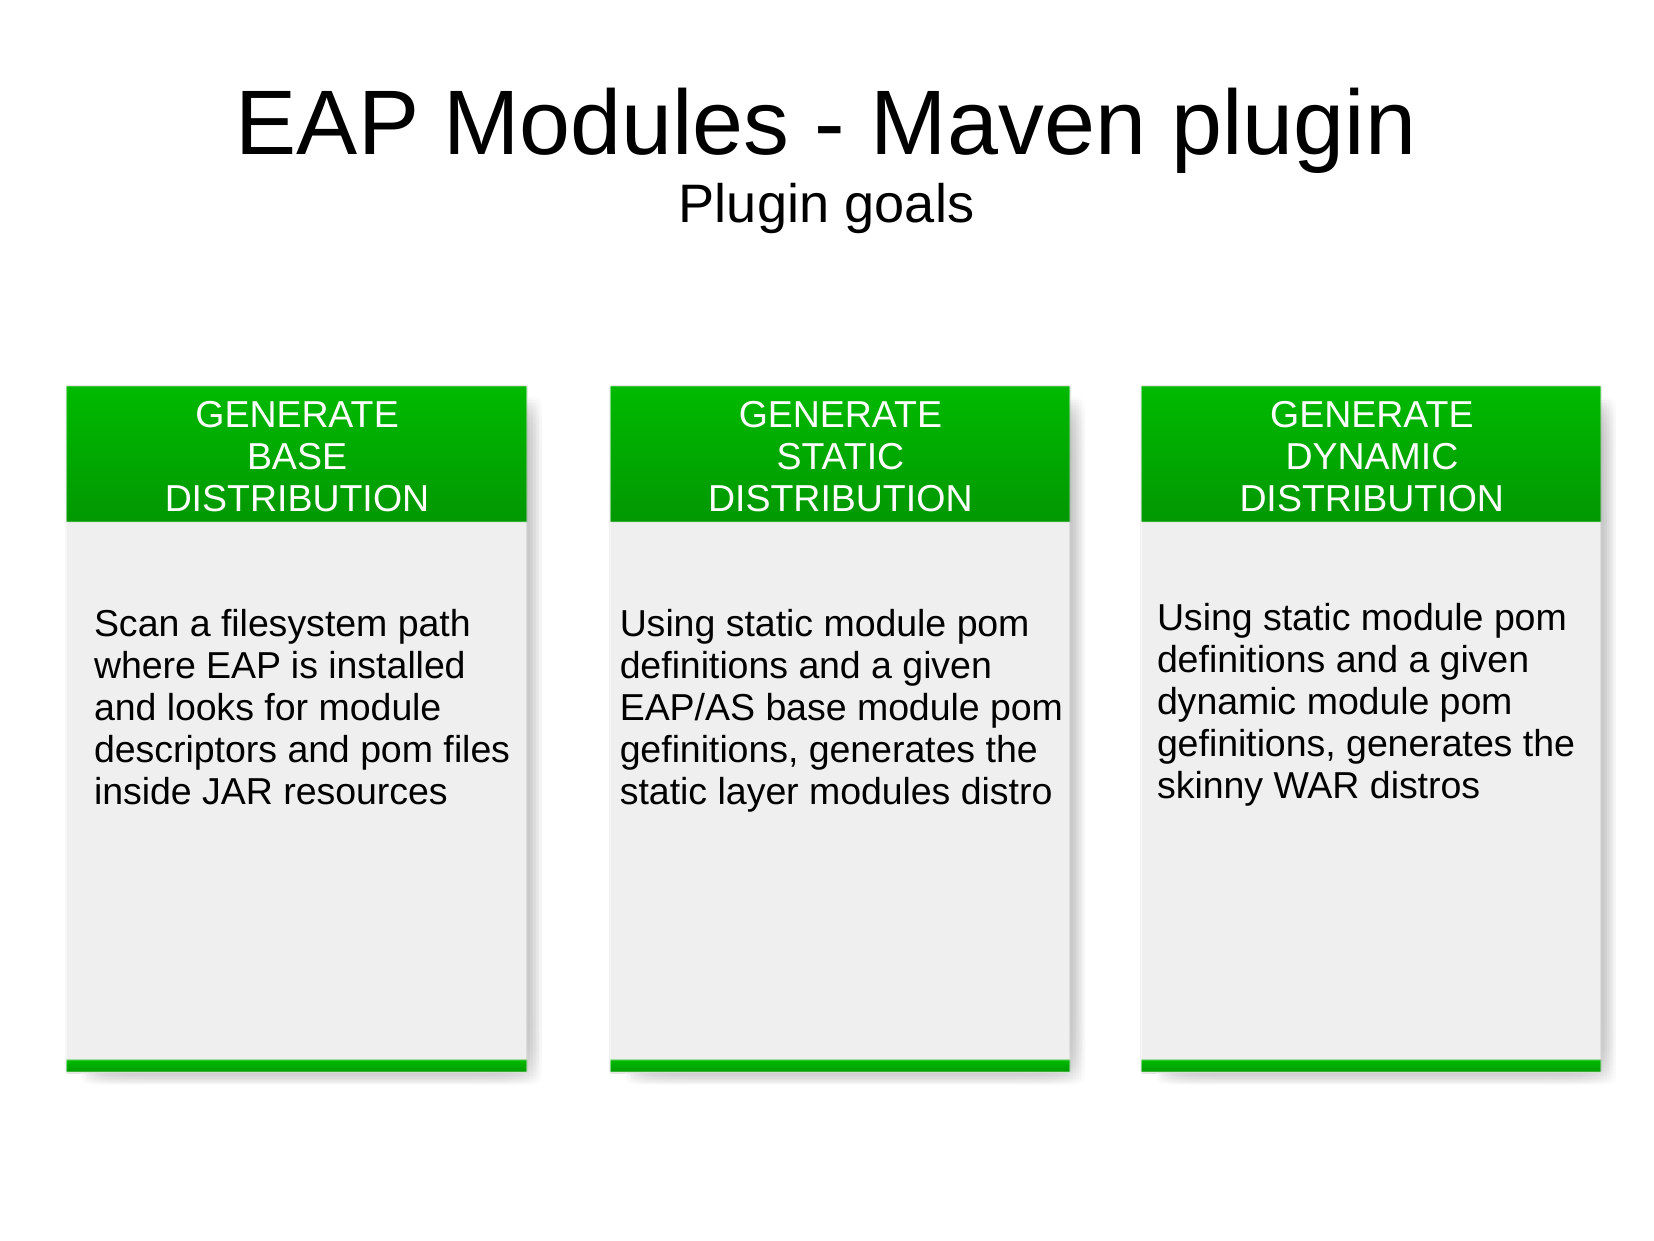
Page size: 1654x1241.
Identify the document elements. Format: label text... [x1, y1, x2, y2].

picture [572, 354, 1645, 1120]
text_box Using static module pom definitions and a given dynamic module pom gefinitions, generates the skinny WAR distros [1142, 589, 1601, 815]
text_box Scan a filesystem path where EAP is installed and looks for module descriptors and pom files inside JAR resources [79, 595, 526, 820]
text_box GENERATE DYNAMIC DISTRIBUTION [1224, 386, 1520, 528]
text_box Using static module pom definitions and a given EAP/AS base module pom gefinitions, generates the static layer modules distro [604, 595, 1078, 820]
text_box GENERATE BASE DISTRIBUTION [150, 386, 445, 528]
title EAP Modules - Maven plugin Plugin goals [82, 49, 1571, 257]
text_box GENERATE STATIC DISTRIBUTION [693, 386, 988, 528]
picture [28, 354, 571, 1120]
